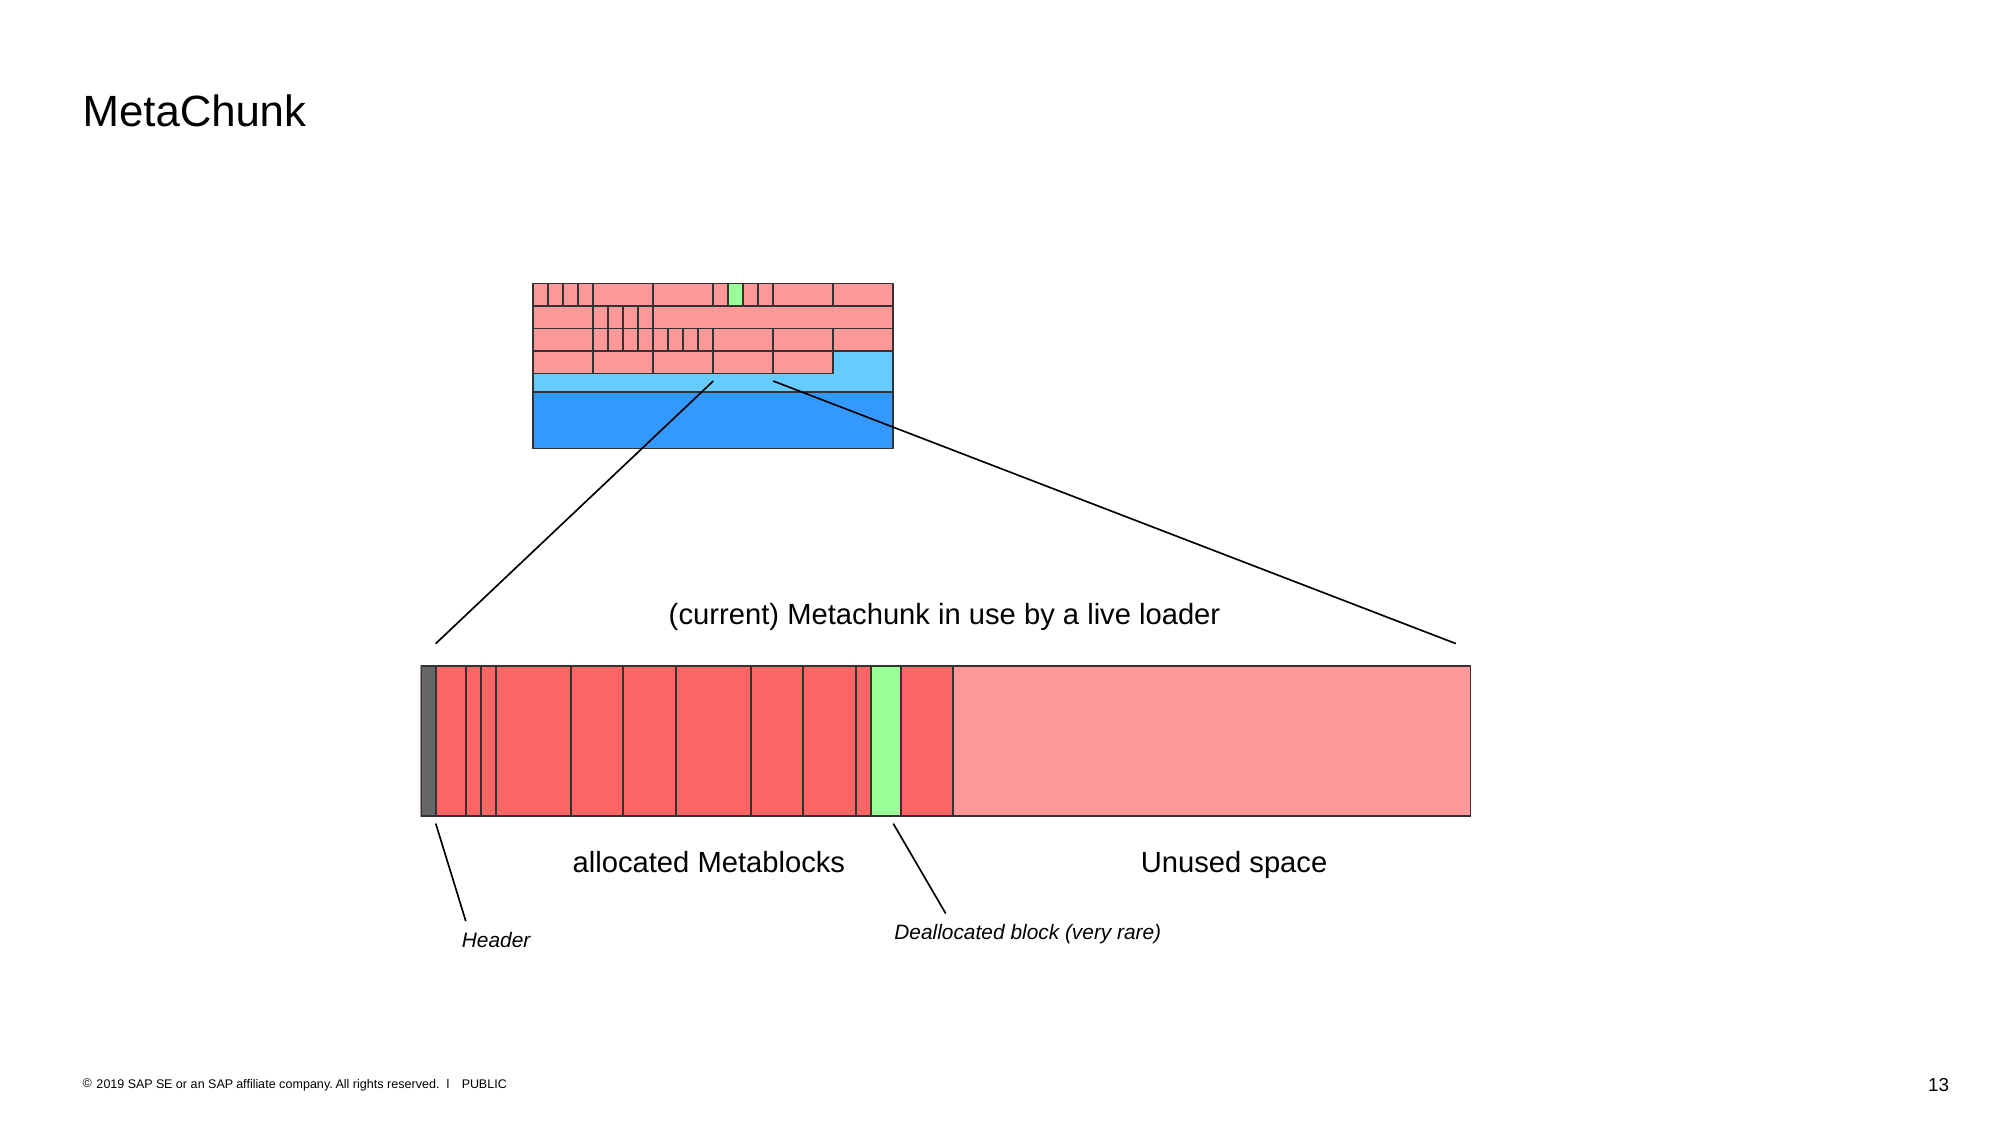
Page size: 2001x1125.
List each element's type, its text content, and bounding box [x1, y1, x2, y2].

picture [420, 282, 1472, 961]
title MetaChunk [82, 82, 1918, 189]
